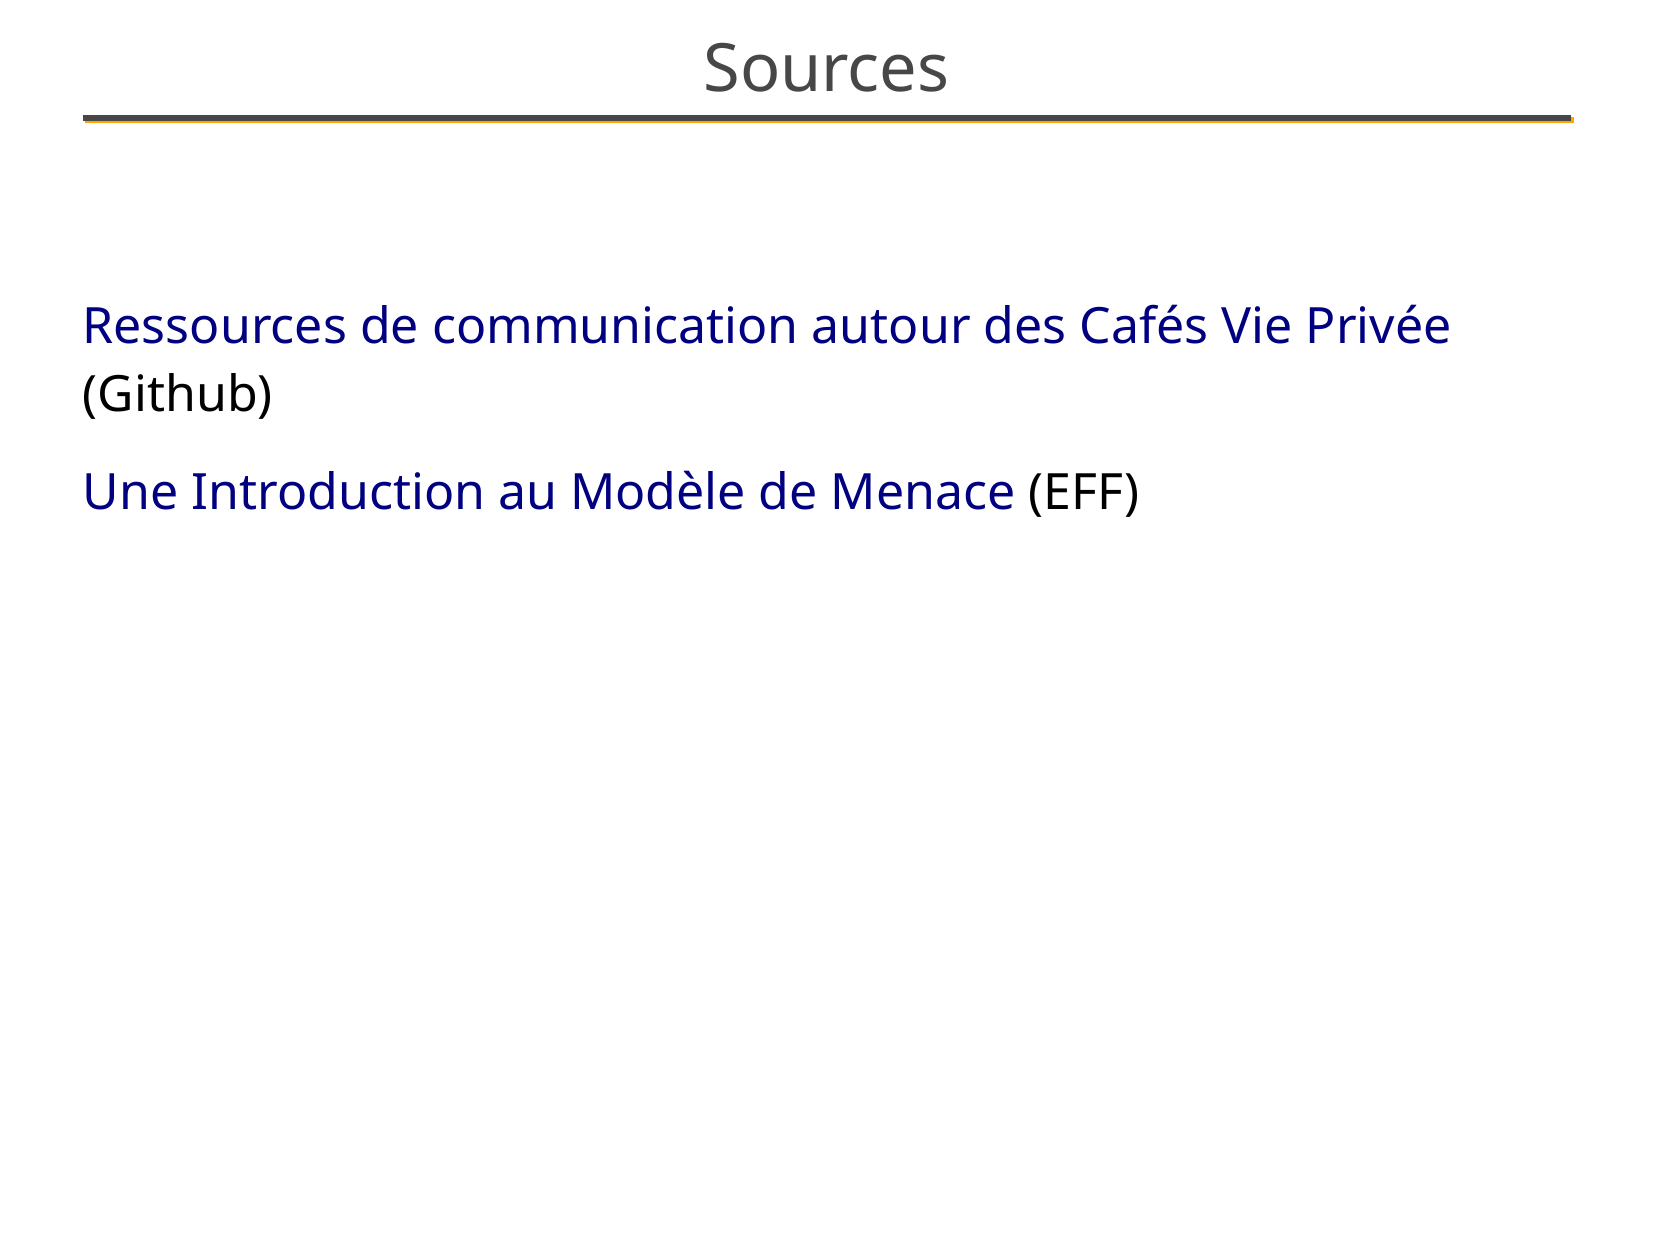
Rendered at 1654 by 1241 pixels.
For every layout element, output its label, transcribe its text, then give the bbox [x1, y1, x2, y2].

list Ressources de communication autour des Cafés Vie Privée(Github) Une Introduction au Modèle de Menace (EFF) [82, 290, 1571, 1010]
title Sources [82, 25, 1571, 107]
